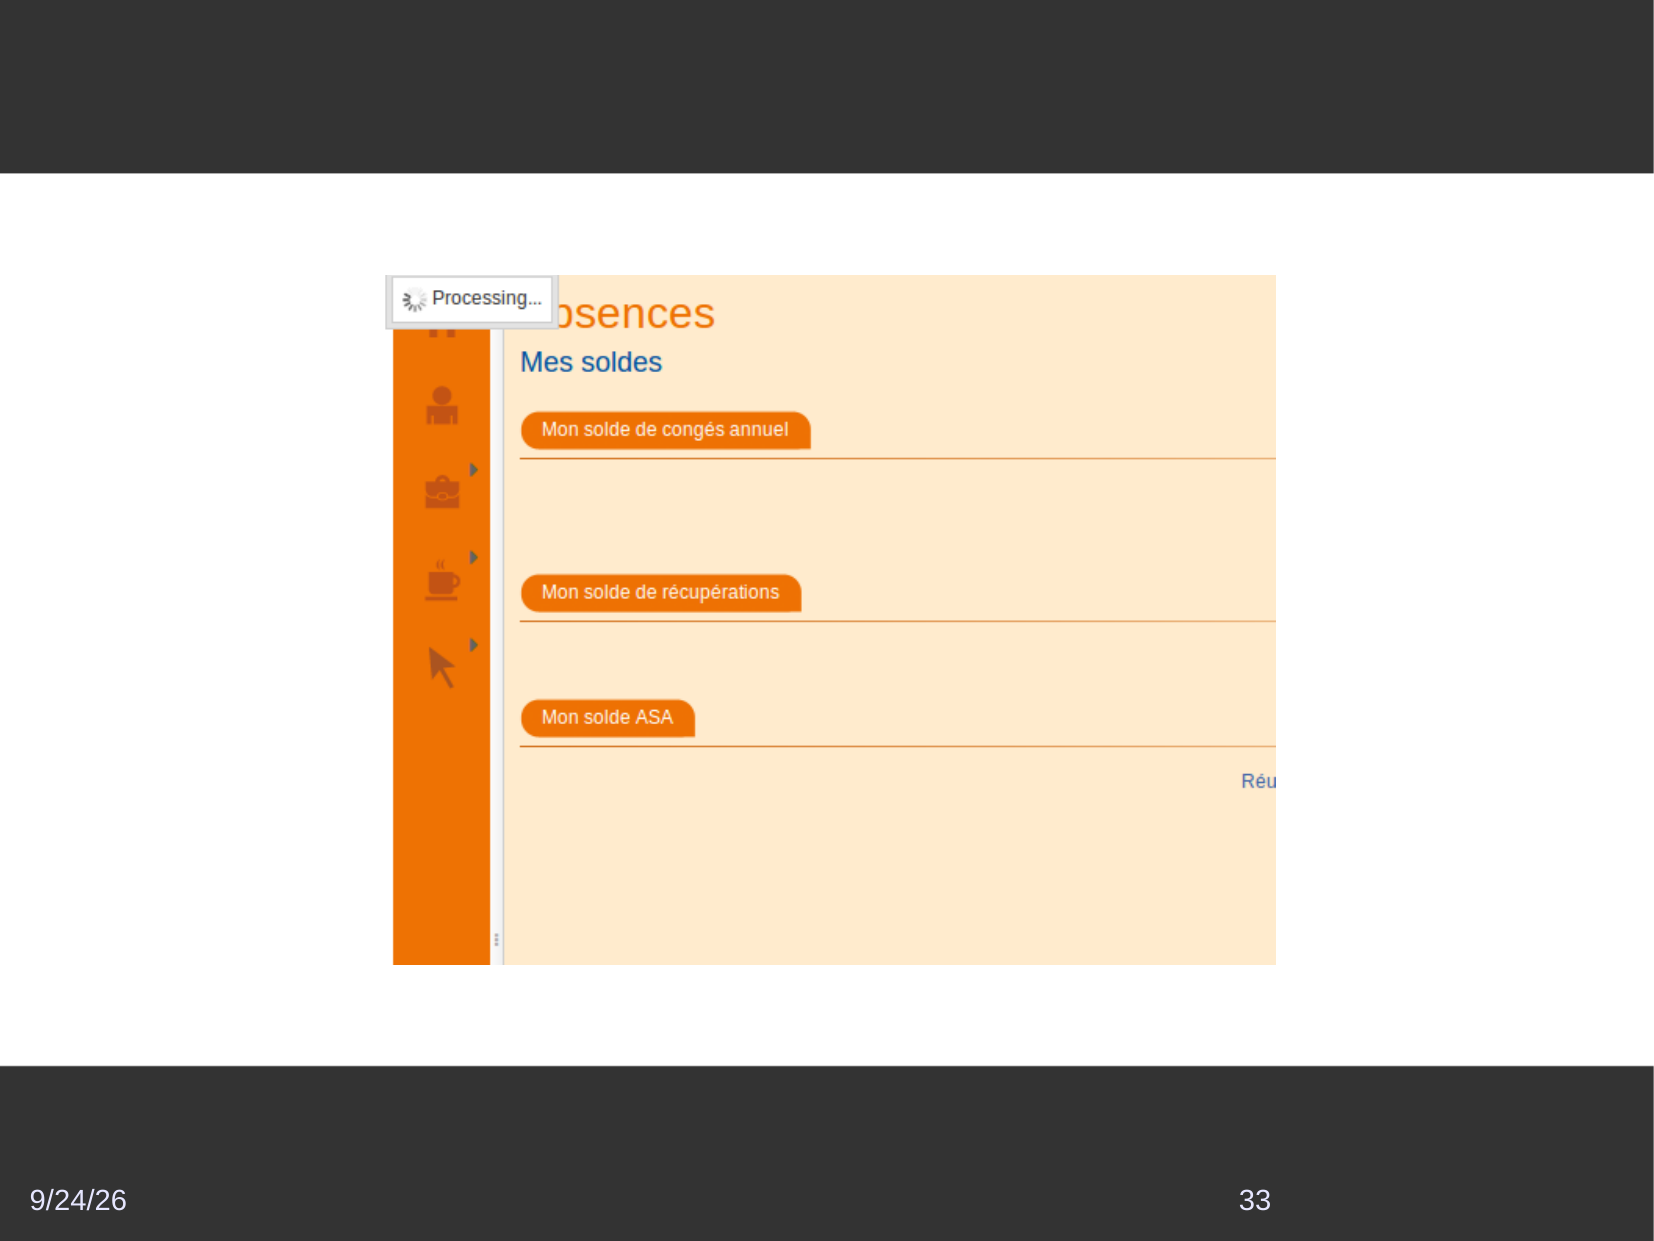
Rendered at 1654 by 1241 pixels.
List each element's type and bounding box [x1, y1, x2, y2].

picture [384, 275, 1276, 965]
text_box [1238, 1181, 1625, 1241]
text_box [29, 1181, 566, 1241]
